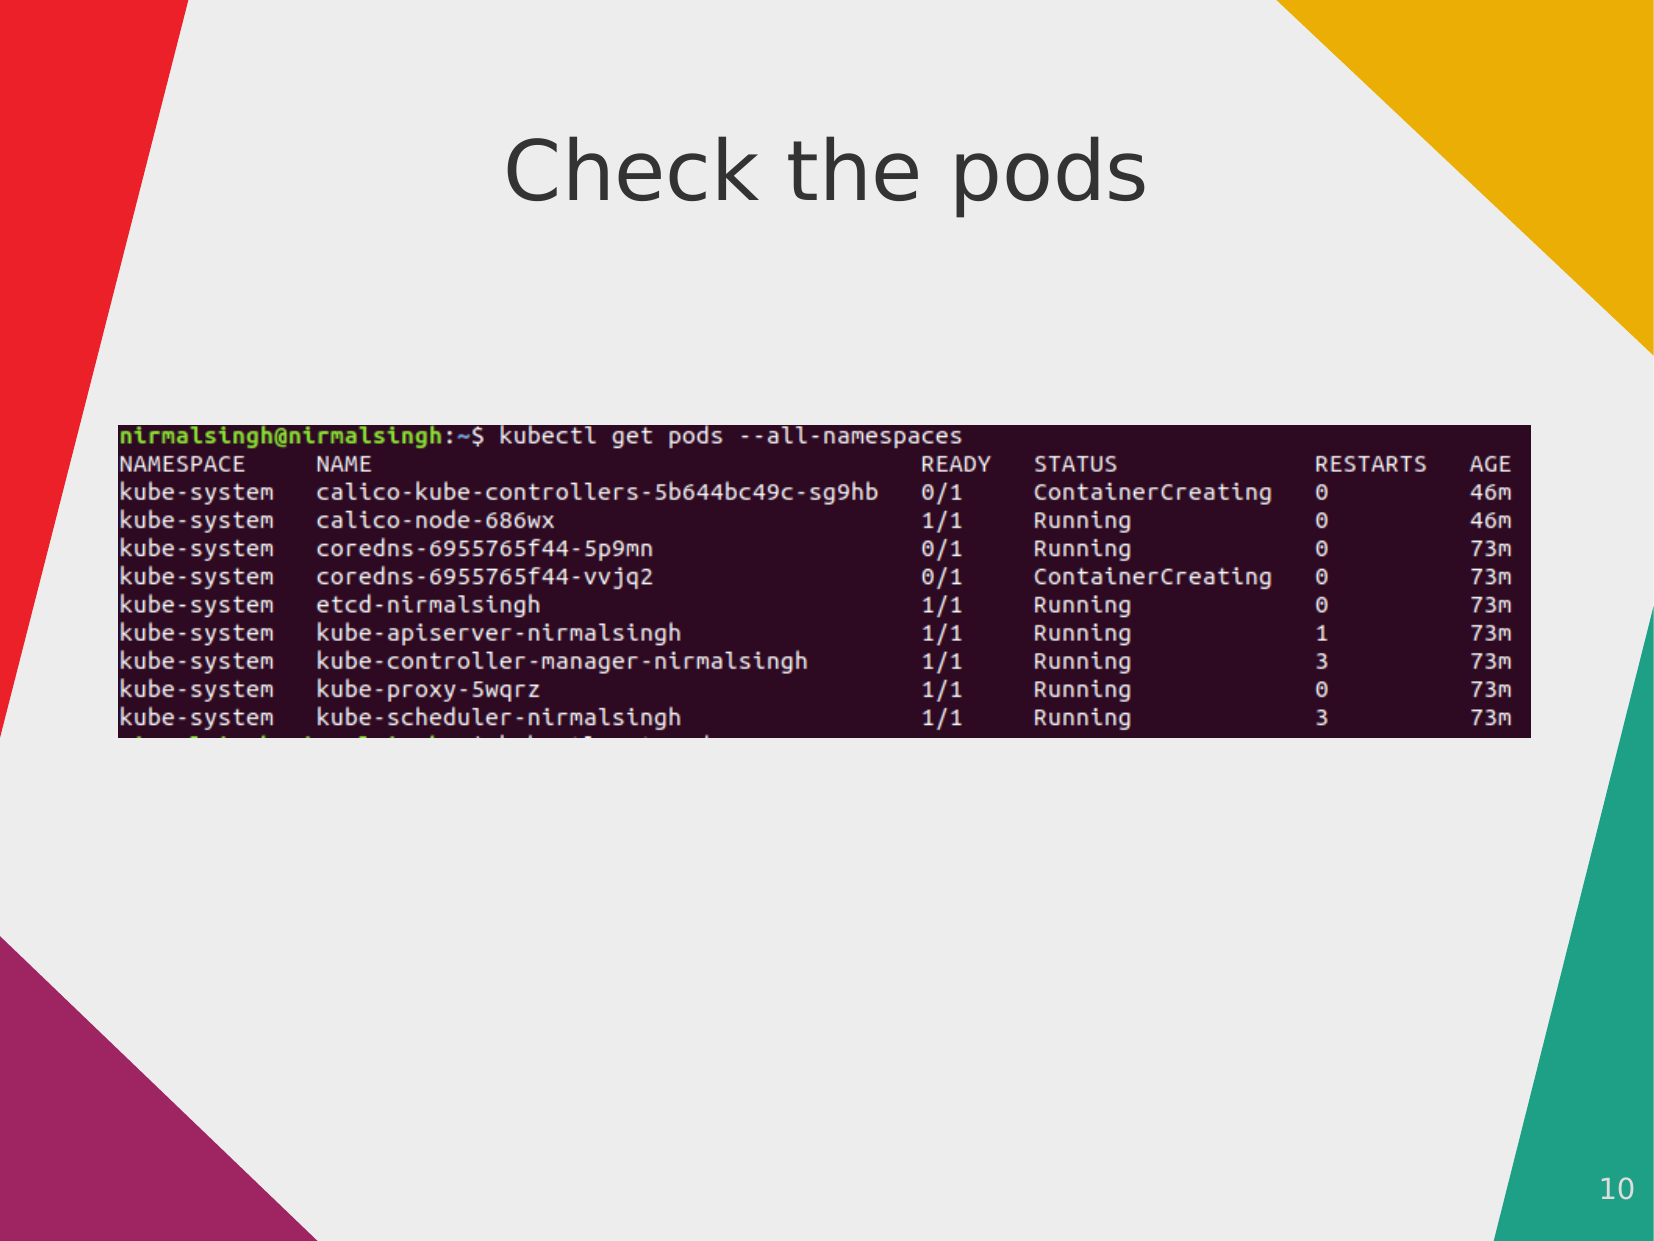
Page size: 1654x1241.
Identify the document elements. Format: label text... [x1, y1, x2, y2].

picture [118, 425, 1531, 738]
title Check the pods [114, 73, 1539, 271]
